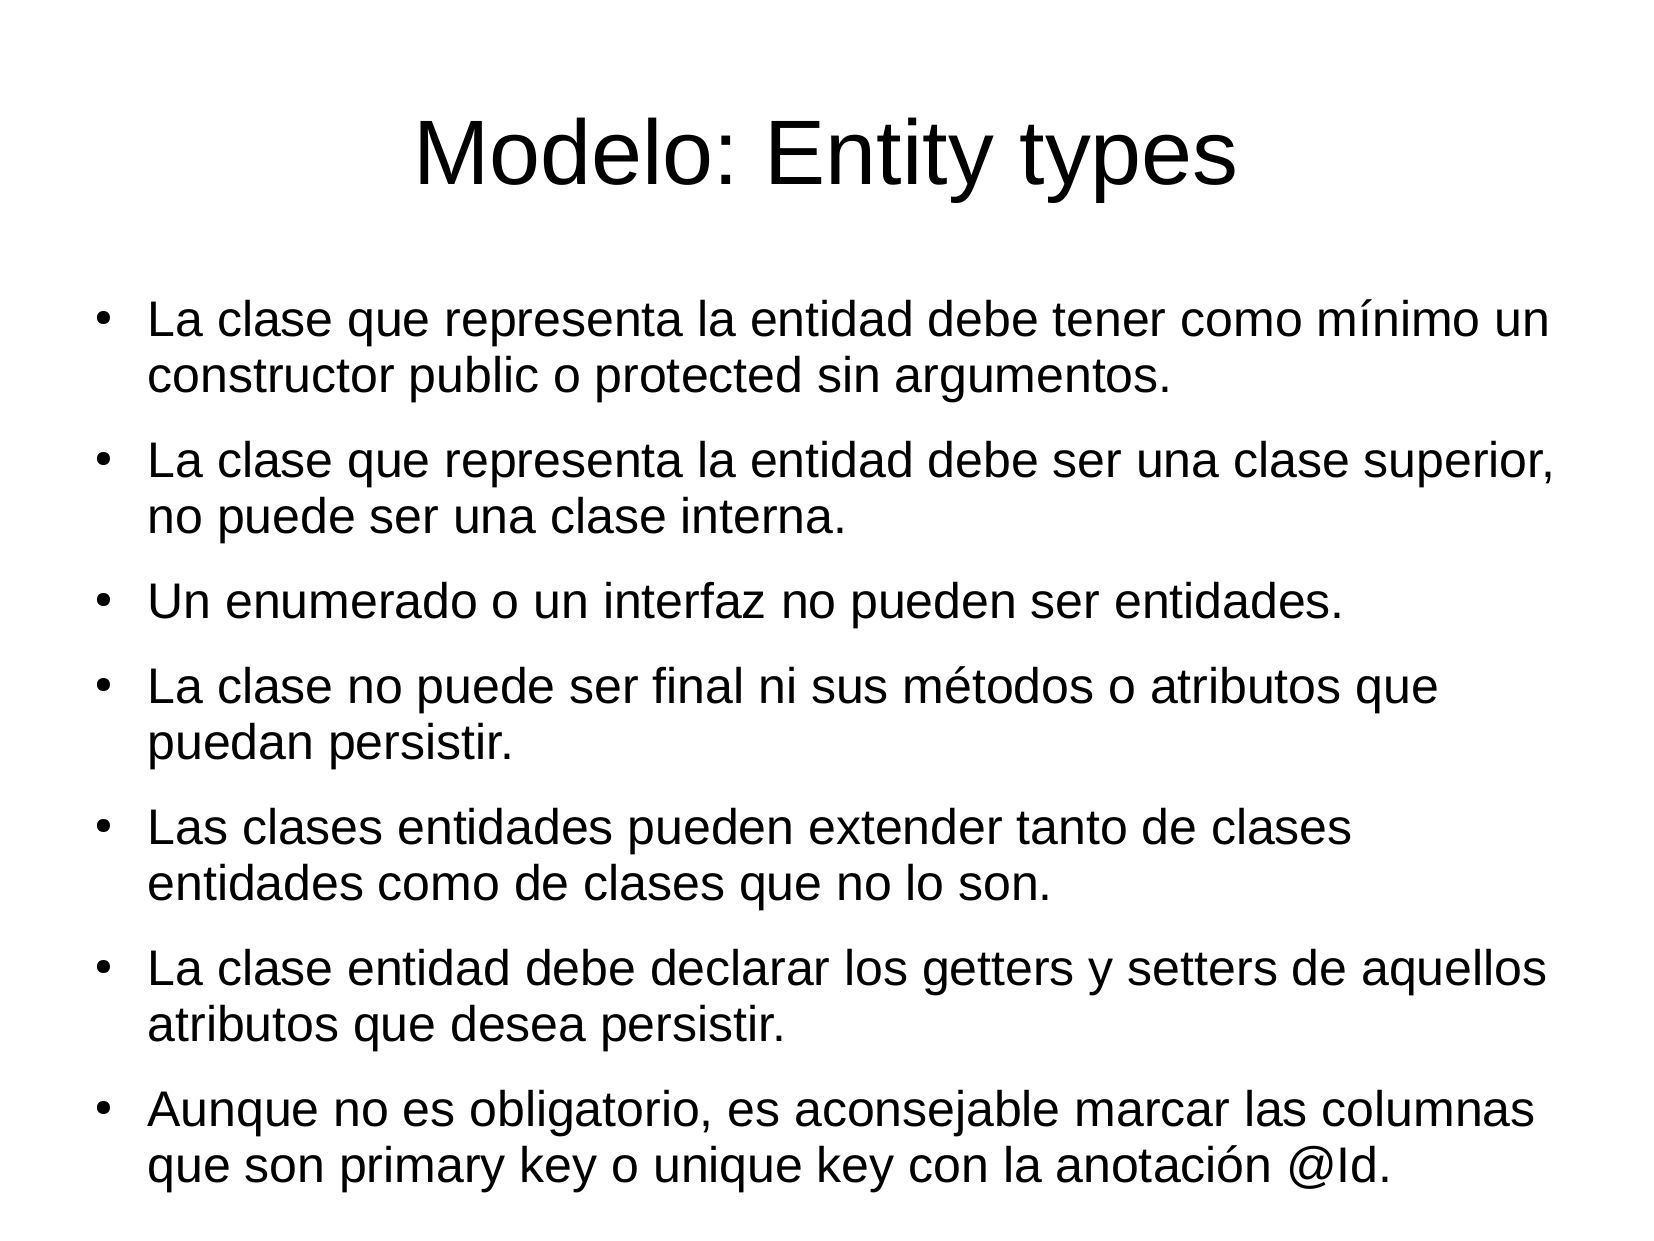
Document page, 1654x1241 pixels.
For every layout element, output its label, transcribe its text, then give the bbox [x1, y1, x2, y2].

list La clase que representa la entidad debe tener como mínimo un constructor public o protected sin argumentos. La clase que representa la entidad debe ser una clase superior, no puede ser una clase interna. Un enumerado o un interfaz no pueden ser entidades. La clase no puede ser final ni sus métodos o atributos que puedan persistir. Las clases entidades pueden extender tanto de clases entidades como de clases que no lo son. La clase entidad debe declarar los getters y setters de aquellos atributos que desea persistir. Aunque no es obligatorio, es aconsejable marcar las columnas que son primary key o unique key con la anotación @Id. [76, 291, 1565, 1194]
title Modelo: Entity types [82, 49, 1571, 257]
